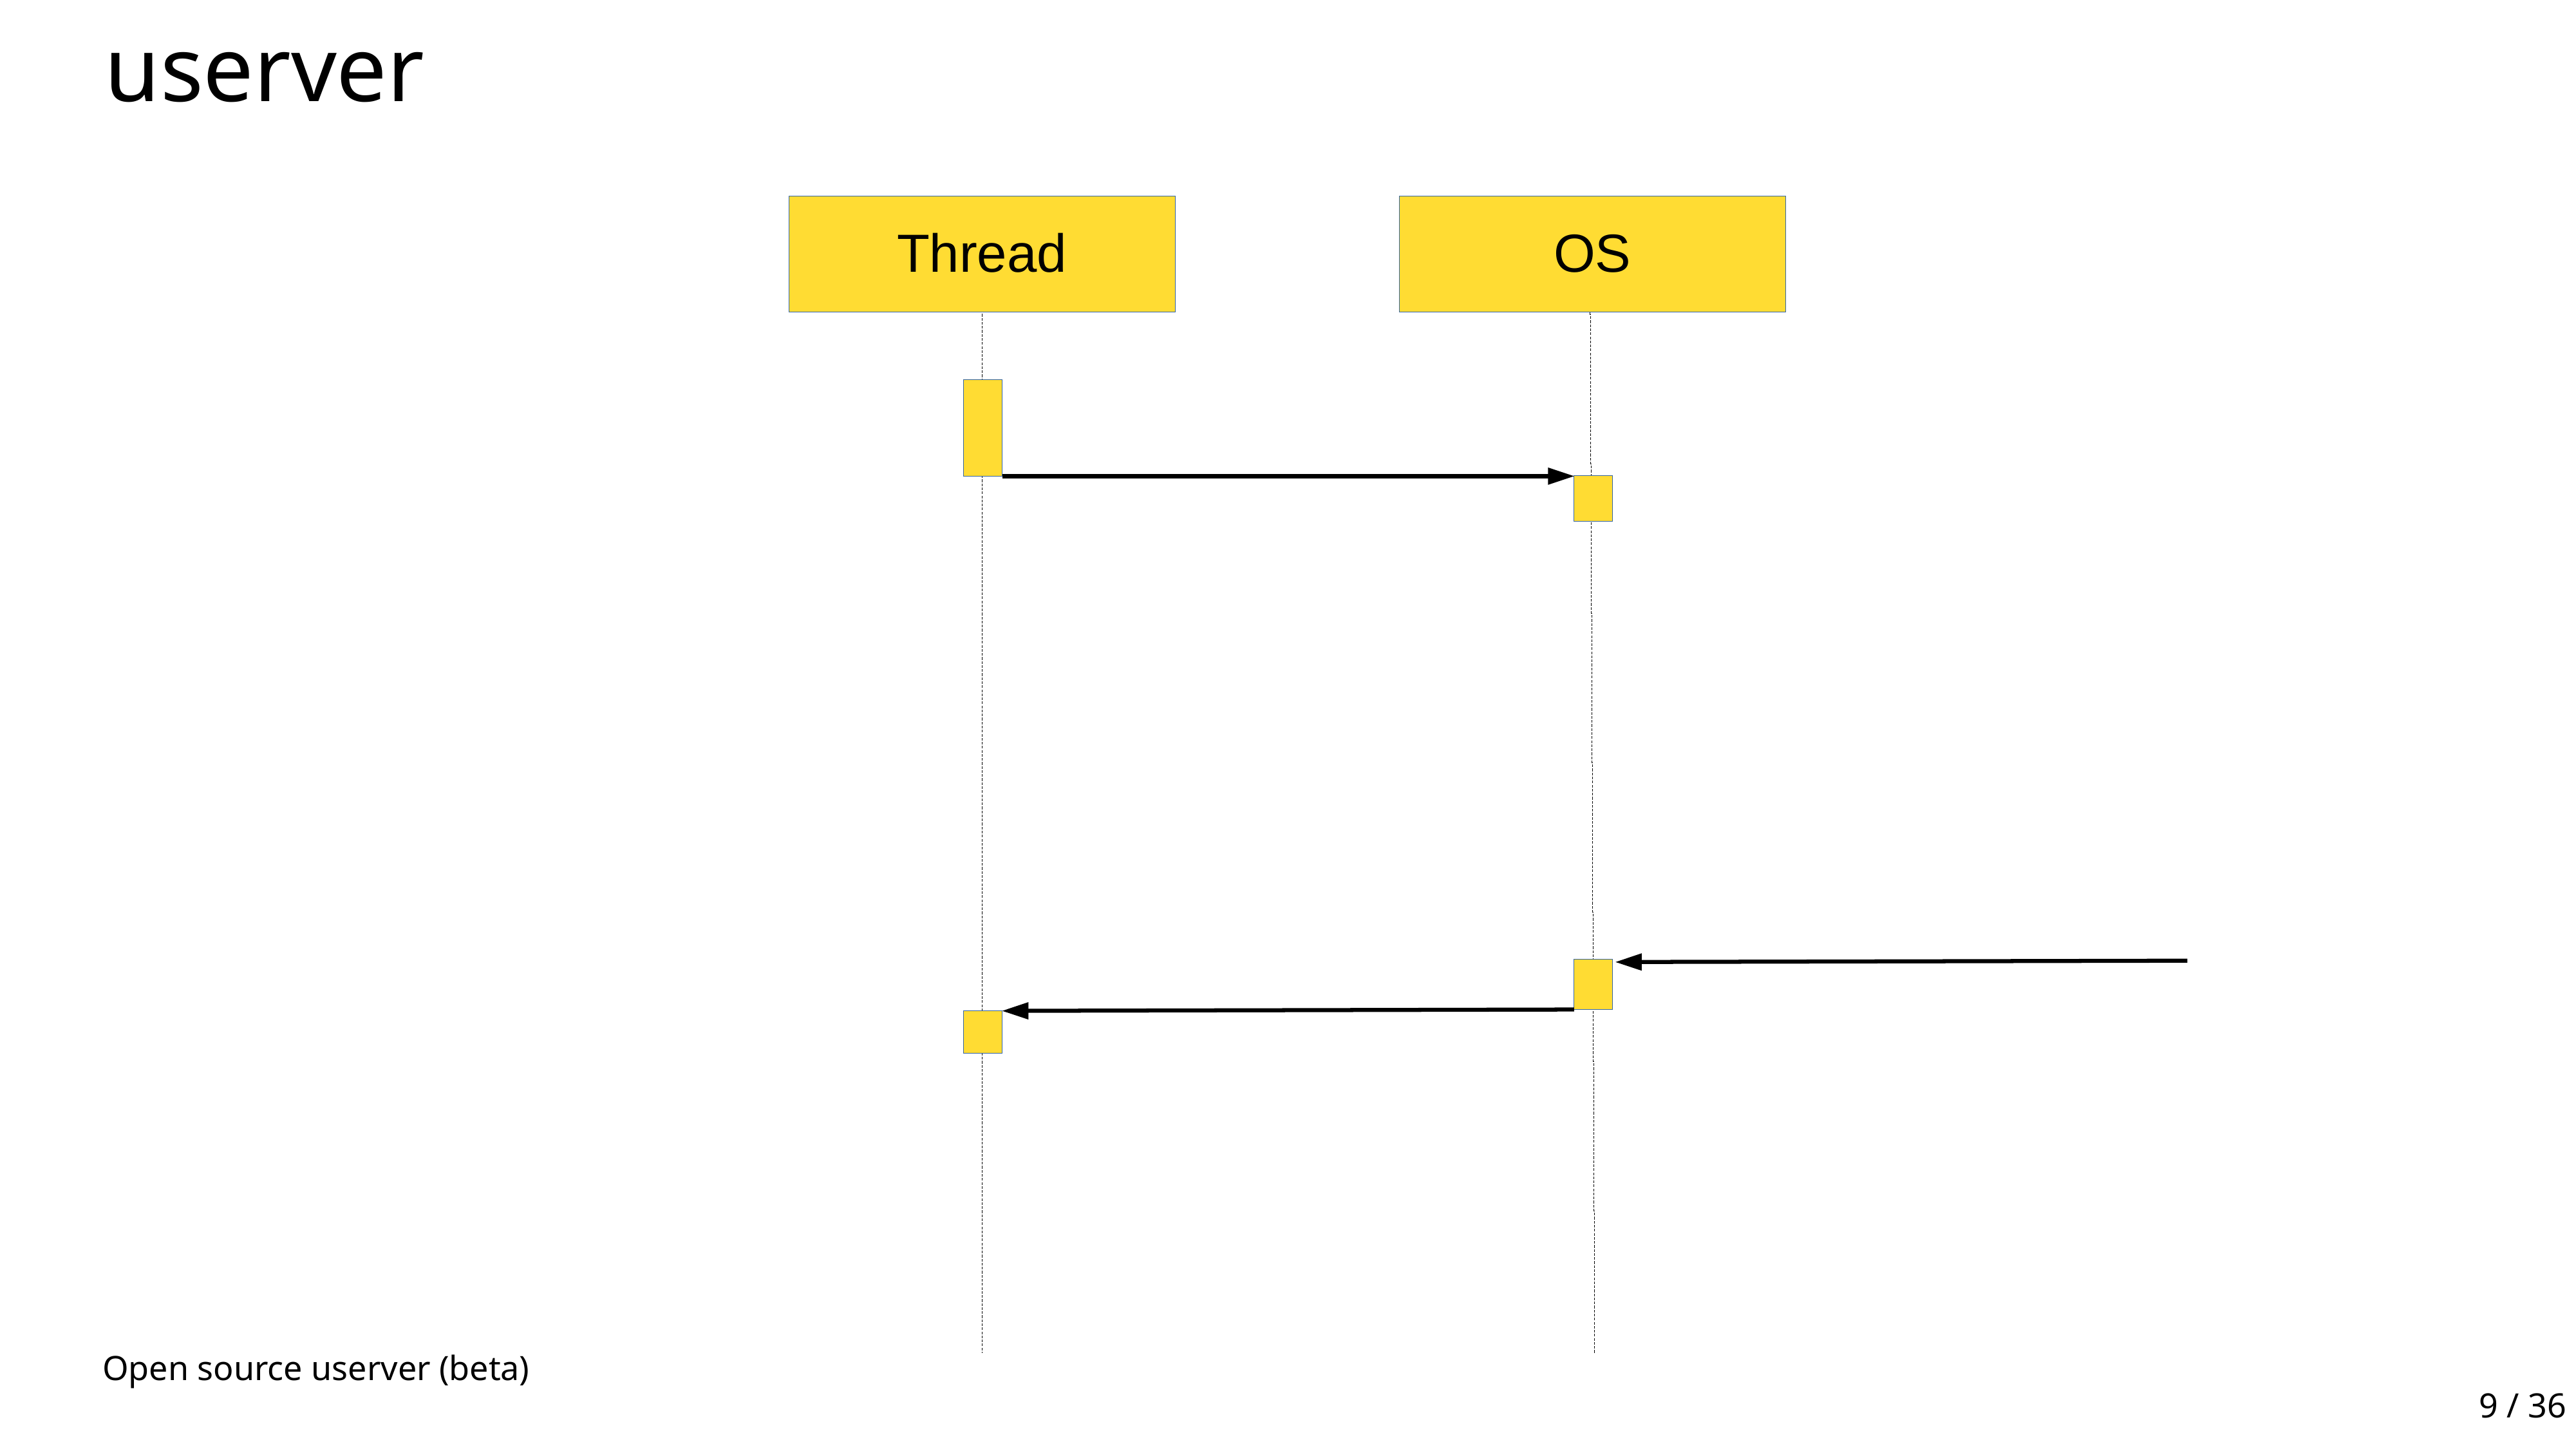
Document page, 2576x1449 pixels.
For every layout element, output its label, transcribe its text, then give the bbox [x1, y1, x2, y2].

text_box Thread [789, 196, 1176, 312]
text_box [1574, 959, 1613, 1010]
text_box OS [1399, 196, 1786, 312]
title userver [95, 19, 2576, 155]
text_box [1574, 475, 1613, 522]
list <number> / 36 [1479, 1376, 2576, 1431]
text_box [963, 379, 1002, 477]
text_box [963, 1010, 1002, 1054]
list Open source userver (beta) [93, 1338, 1190, 1393]
